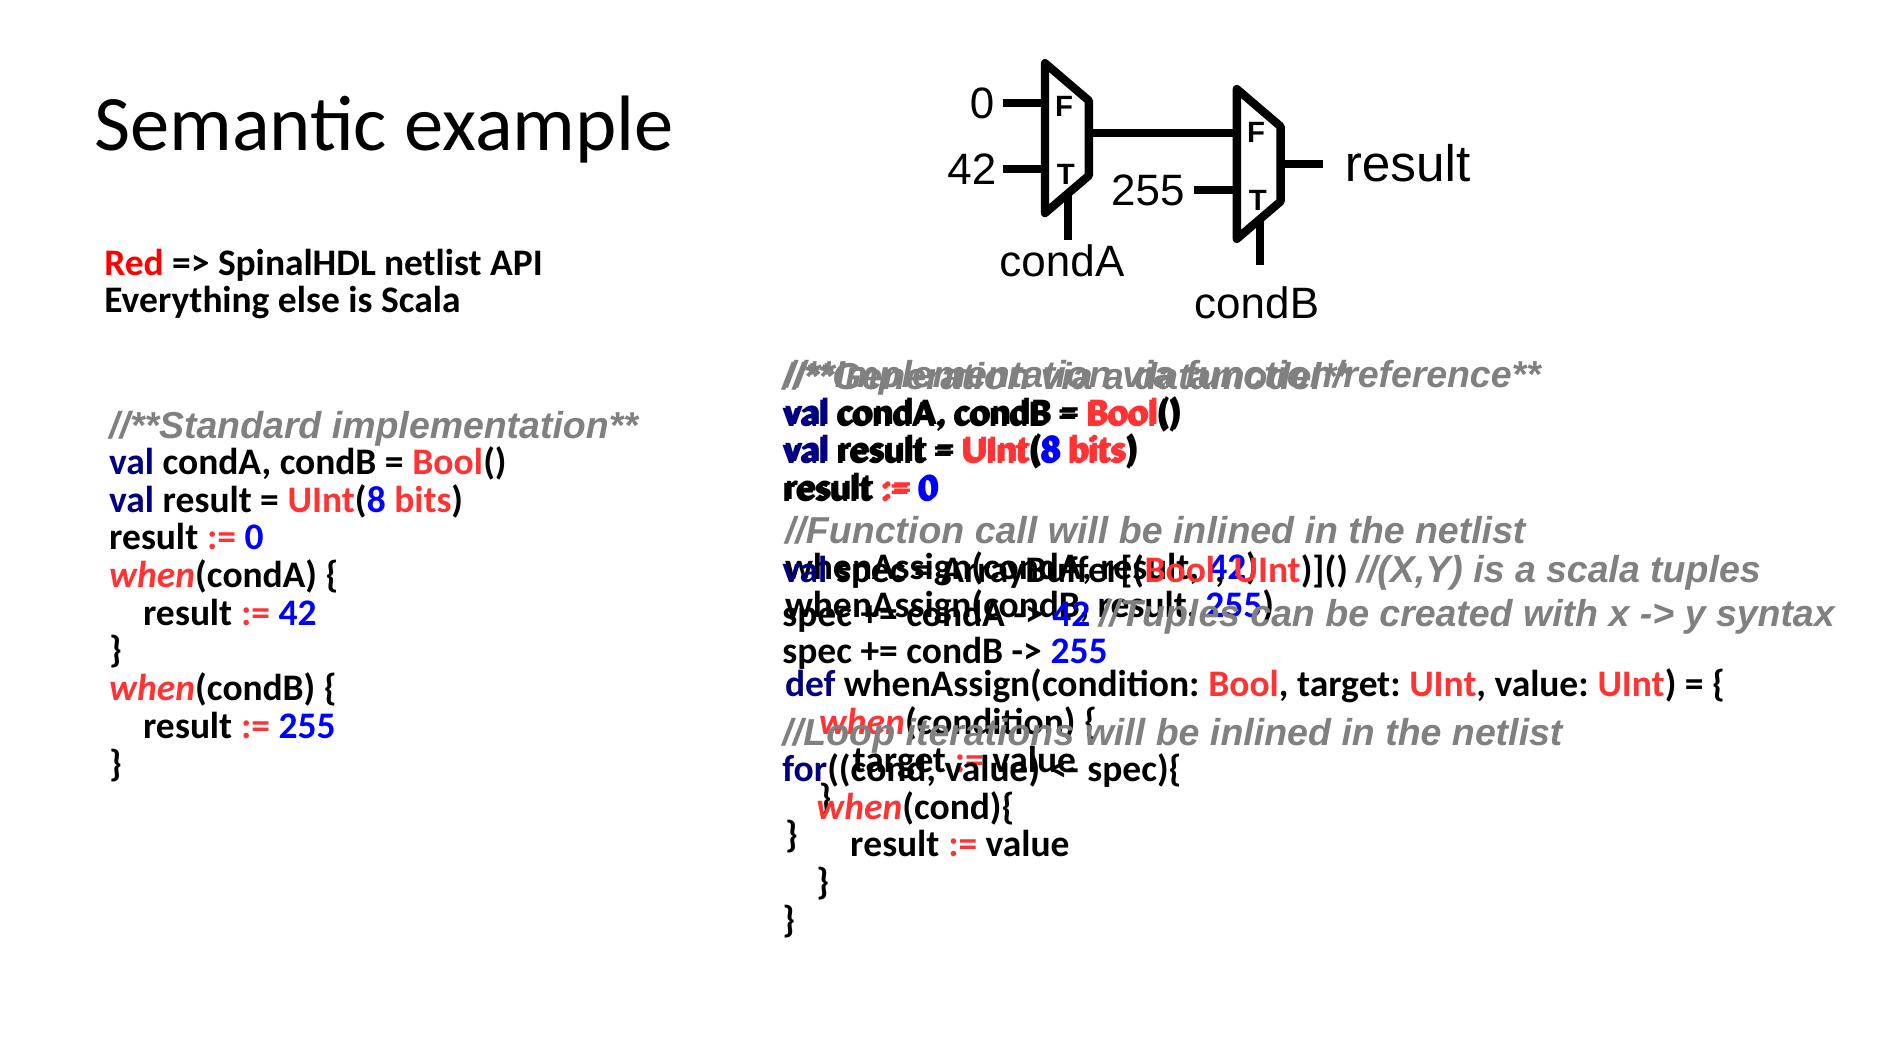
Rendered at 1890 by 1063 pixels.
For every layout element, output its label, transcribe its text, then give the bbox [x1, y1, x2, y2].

title Semantic example [94, 42, 1796, 220]
text_box //**Standard implementation** val condA, condB = Bool() val result = UInt(8 bits) result := 0 when(condA) { result := 42 } when(condB) { result := 255 } [94, 396, 662, 910]
picture [921, 59, 1497, 343]
text_box Red => SpinalHDL netlist API Everything else is Scala [89, 239, 738, 346]
text_box //**Generation via a datamodel** val condA, condB = Bool() val result = UInt(8 bits) result := 0 val spec = ArrayBuffer[(Bool, UInt)]() //(X,Y) is a scala tuples spec += condA -> 42 //Tuples can be created with x -> y syntax spec += condB -> 255 //Loop iterations will be inlined in the netlist for((cond, value) <- spec){ when(cond){ result := value } } [767, 348, 1890, 1045]
